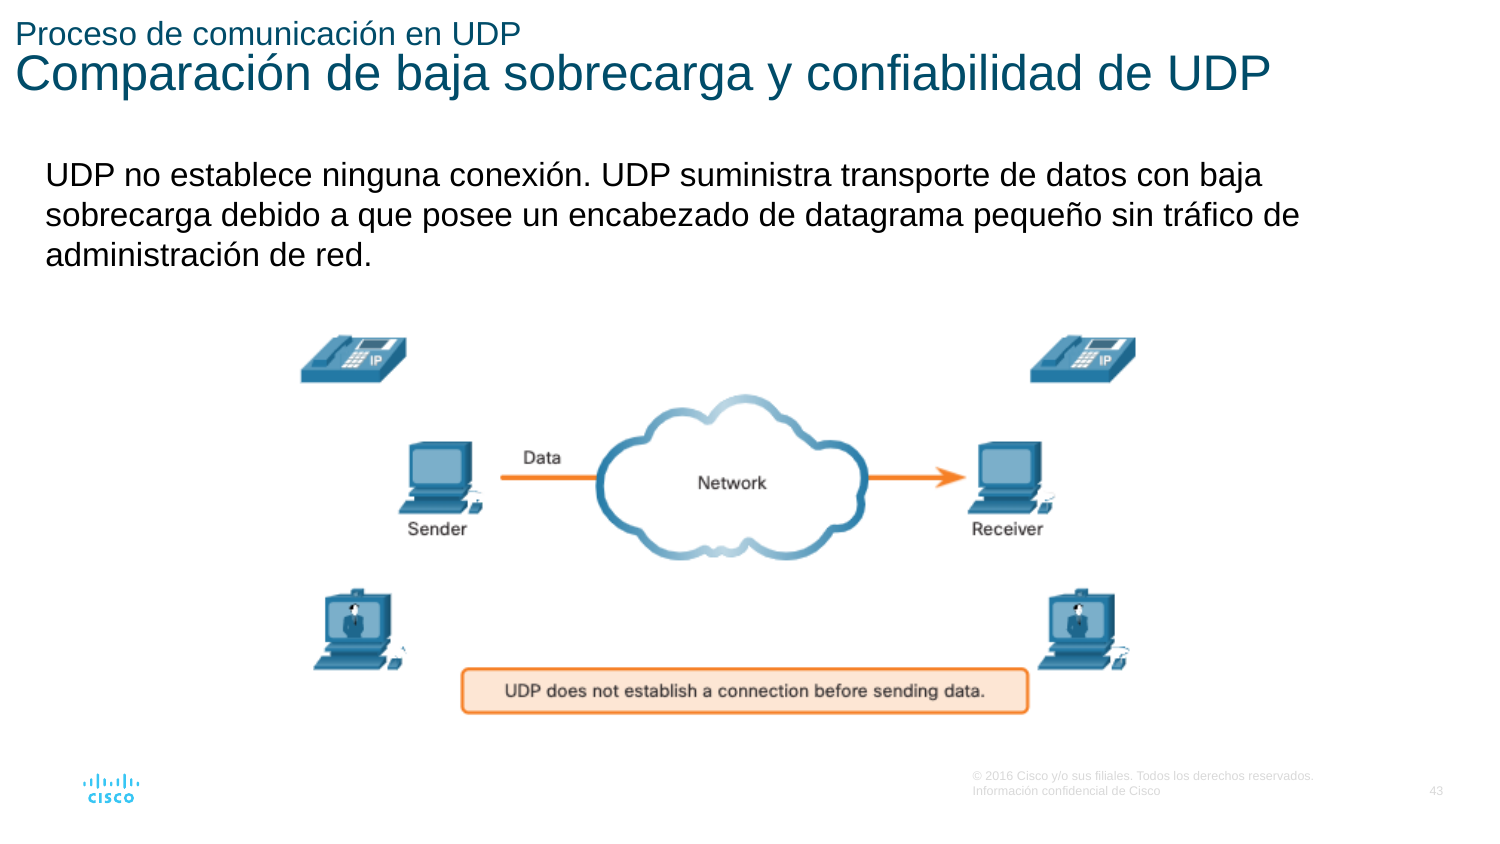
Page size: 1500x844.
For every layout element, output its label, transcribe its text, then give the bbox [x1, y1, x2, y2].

picture [272, 323, 1158, 721]
title Proceso de comunicación en UDP Comparación de baja sobrecarga y confiabilidad de UDP [0, 0, 1369, 121]
list UDP no establece ninguna conexión. UDP suministra transporte de datos con baja sobrecarga debido a que posee un encabezado de datagrama pequeño sin tráfico de administración de red. [30, 145, 1400, 266]
